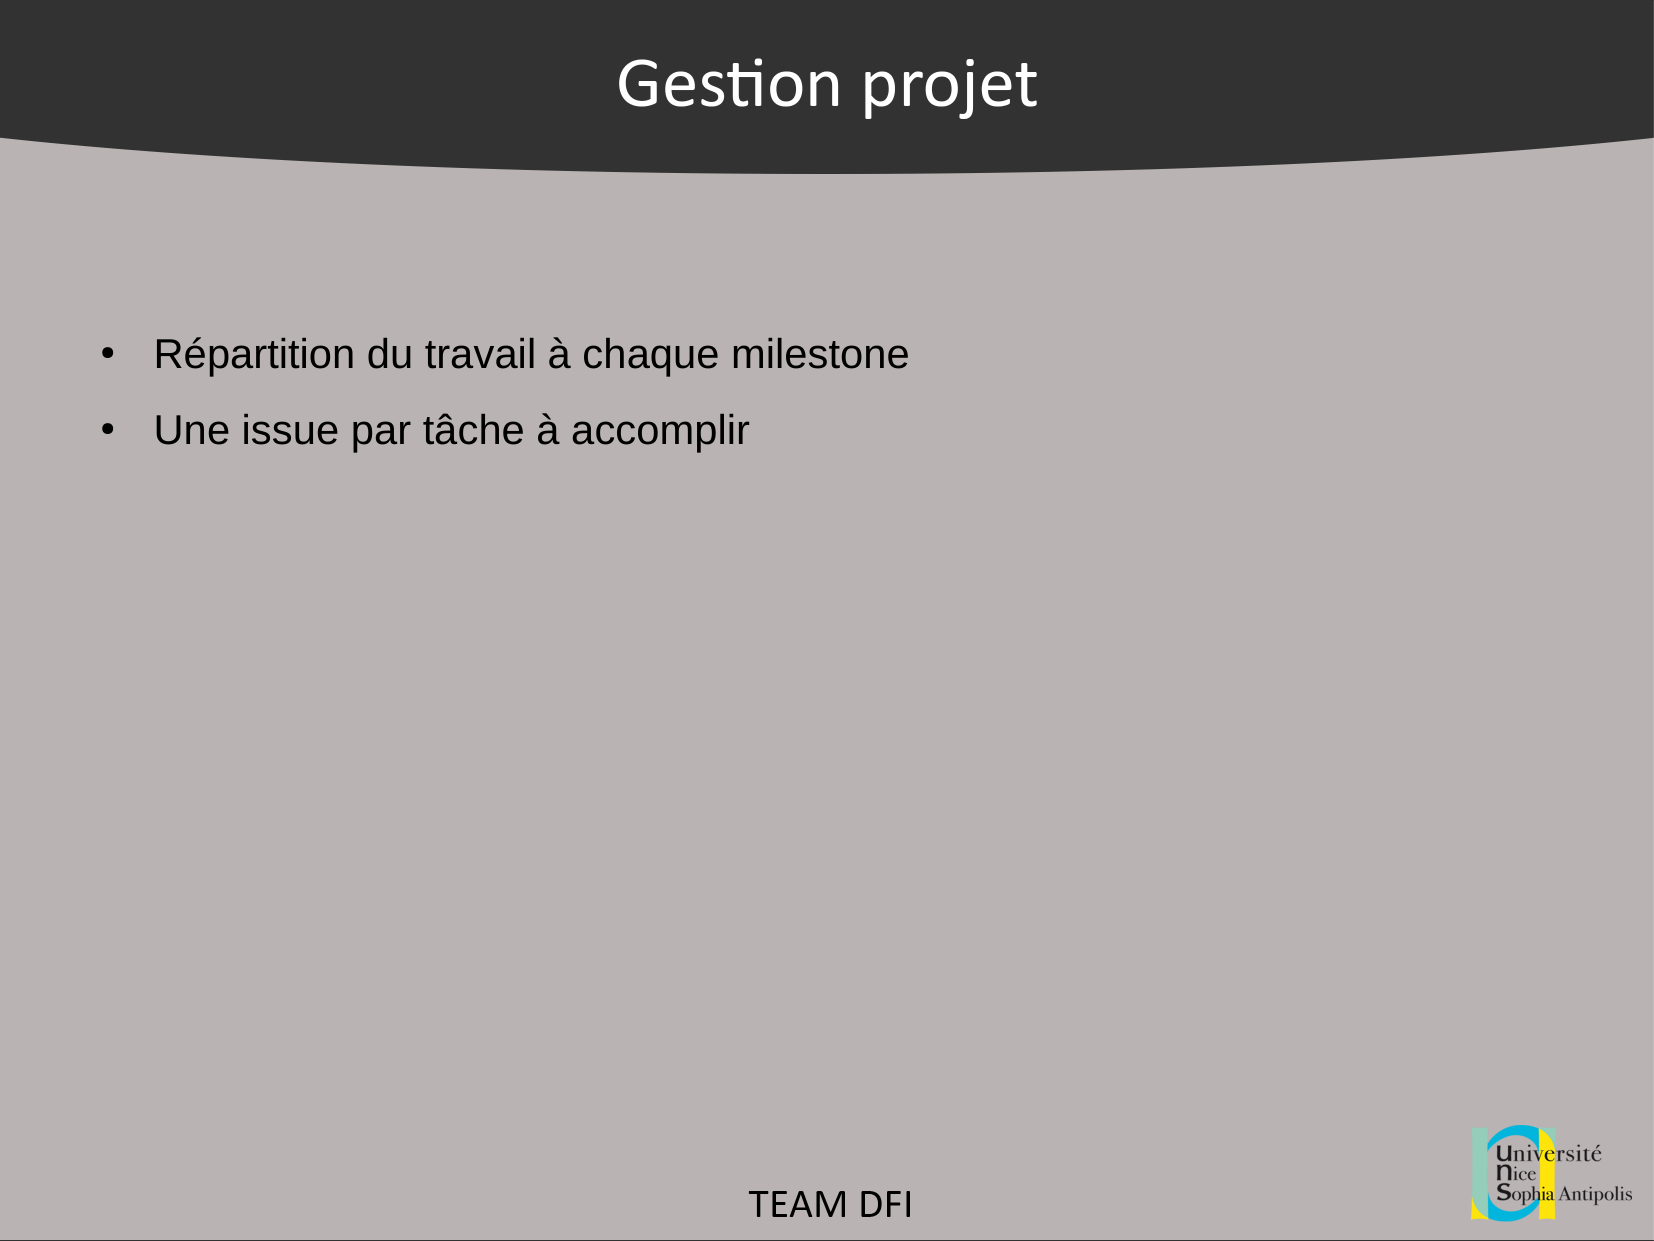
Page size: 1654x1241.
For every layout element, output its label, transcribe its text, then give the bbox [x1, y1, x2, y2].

list Répartition du travail à chaque milestone Une issue par tâche à accomplir [82, 330, 1571, 1050]
picture [0, 0, 1654, 1241]
